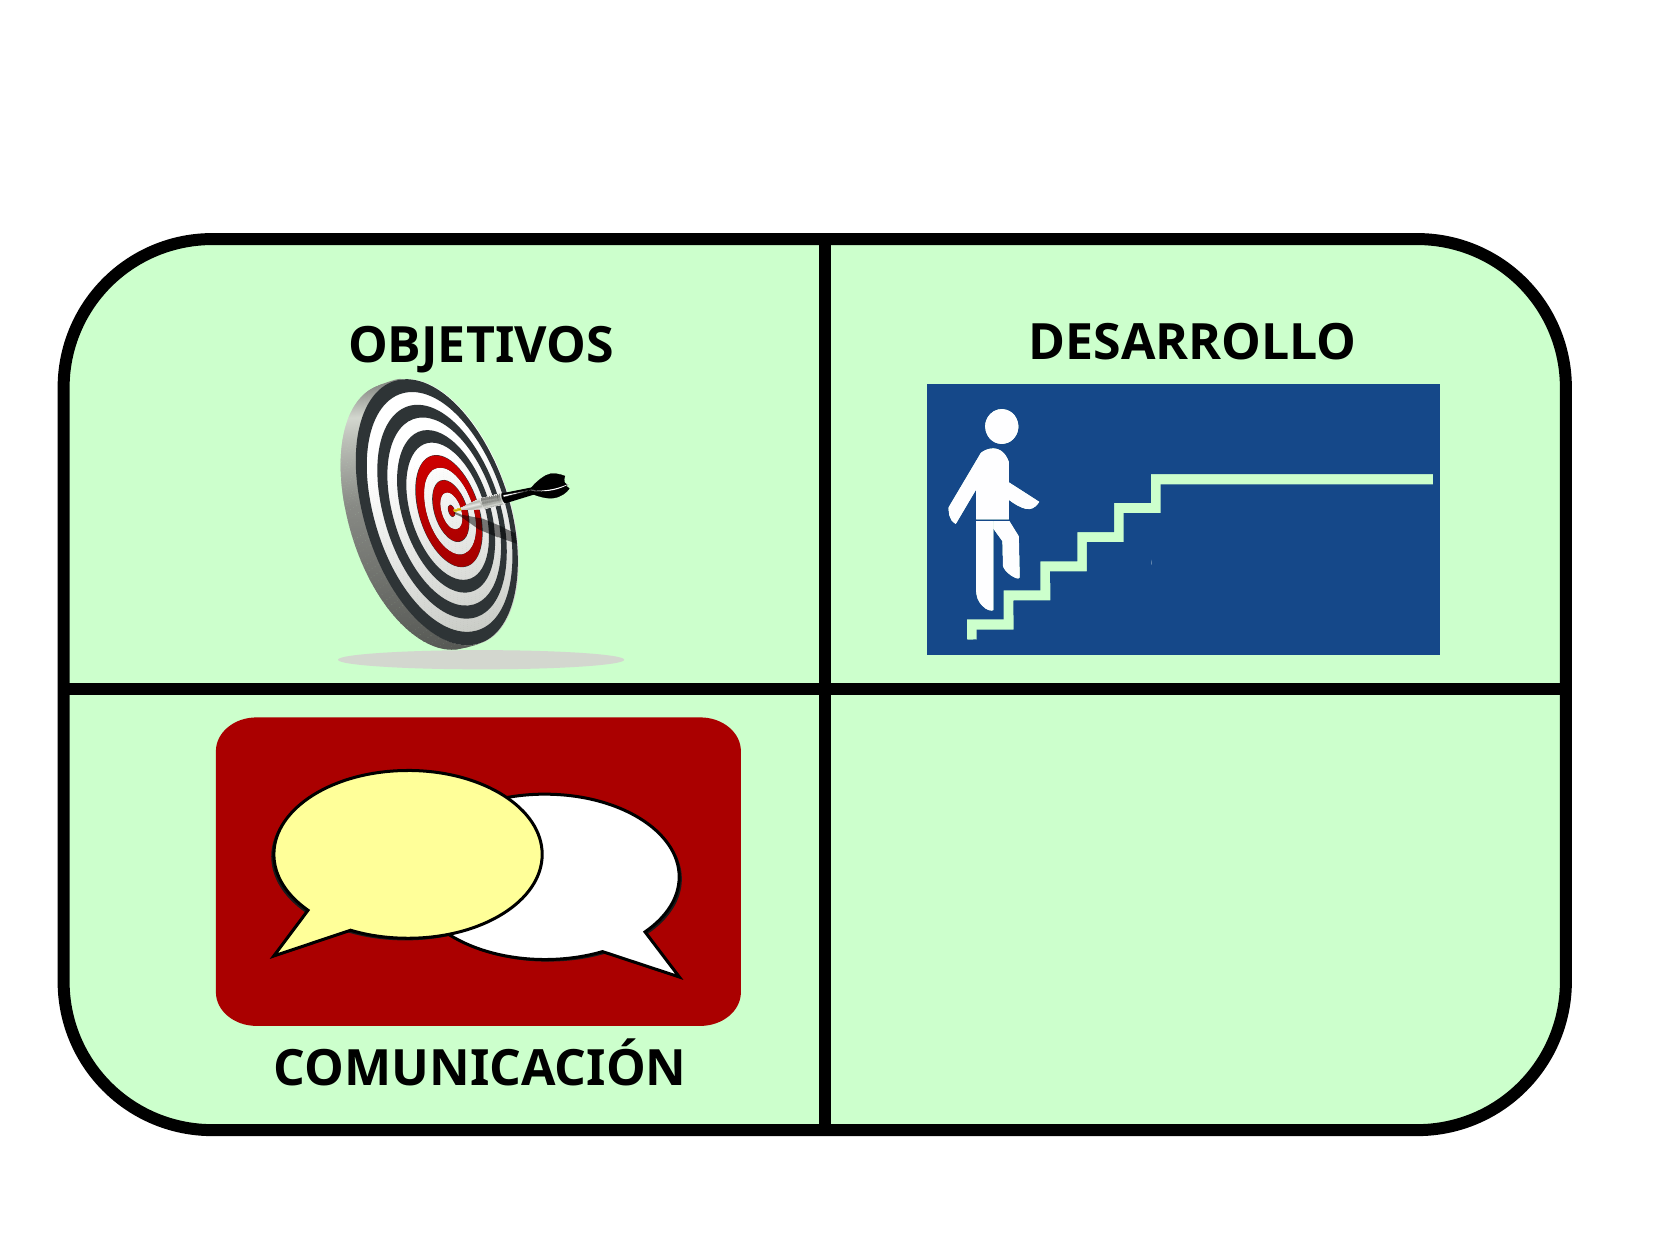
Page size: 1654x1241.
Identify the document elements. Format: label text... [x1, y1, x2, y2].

picture [927, 384, 1441, 655]
picture [293, 360, 669, 708]
text_box [831, 239, 1566, 683]
text_box [63, 239, 1566, 1131]
text_box COMUNICACIÓN [240, 1024, 721, 1098]
text_box OBJETIVOS [233, 301, 729, 376]
text_box DESARROLLO [915, 298, 1471, 372]
